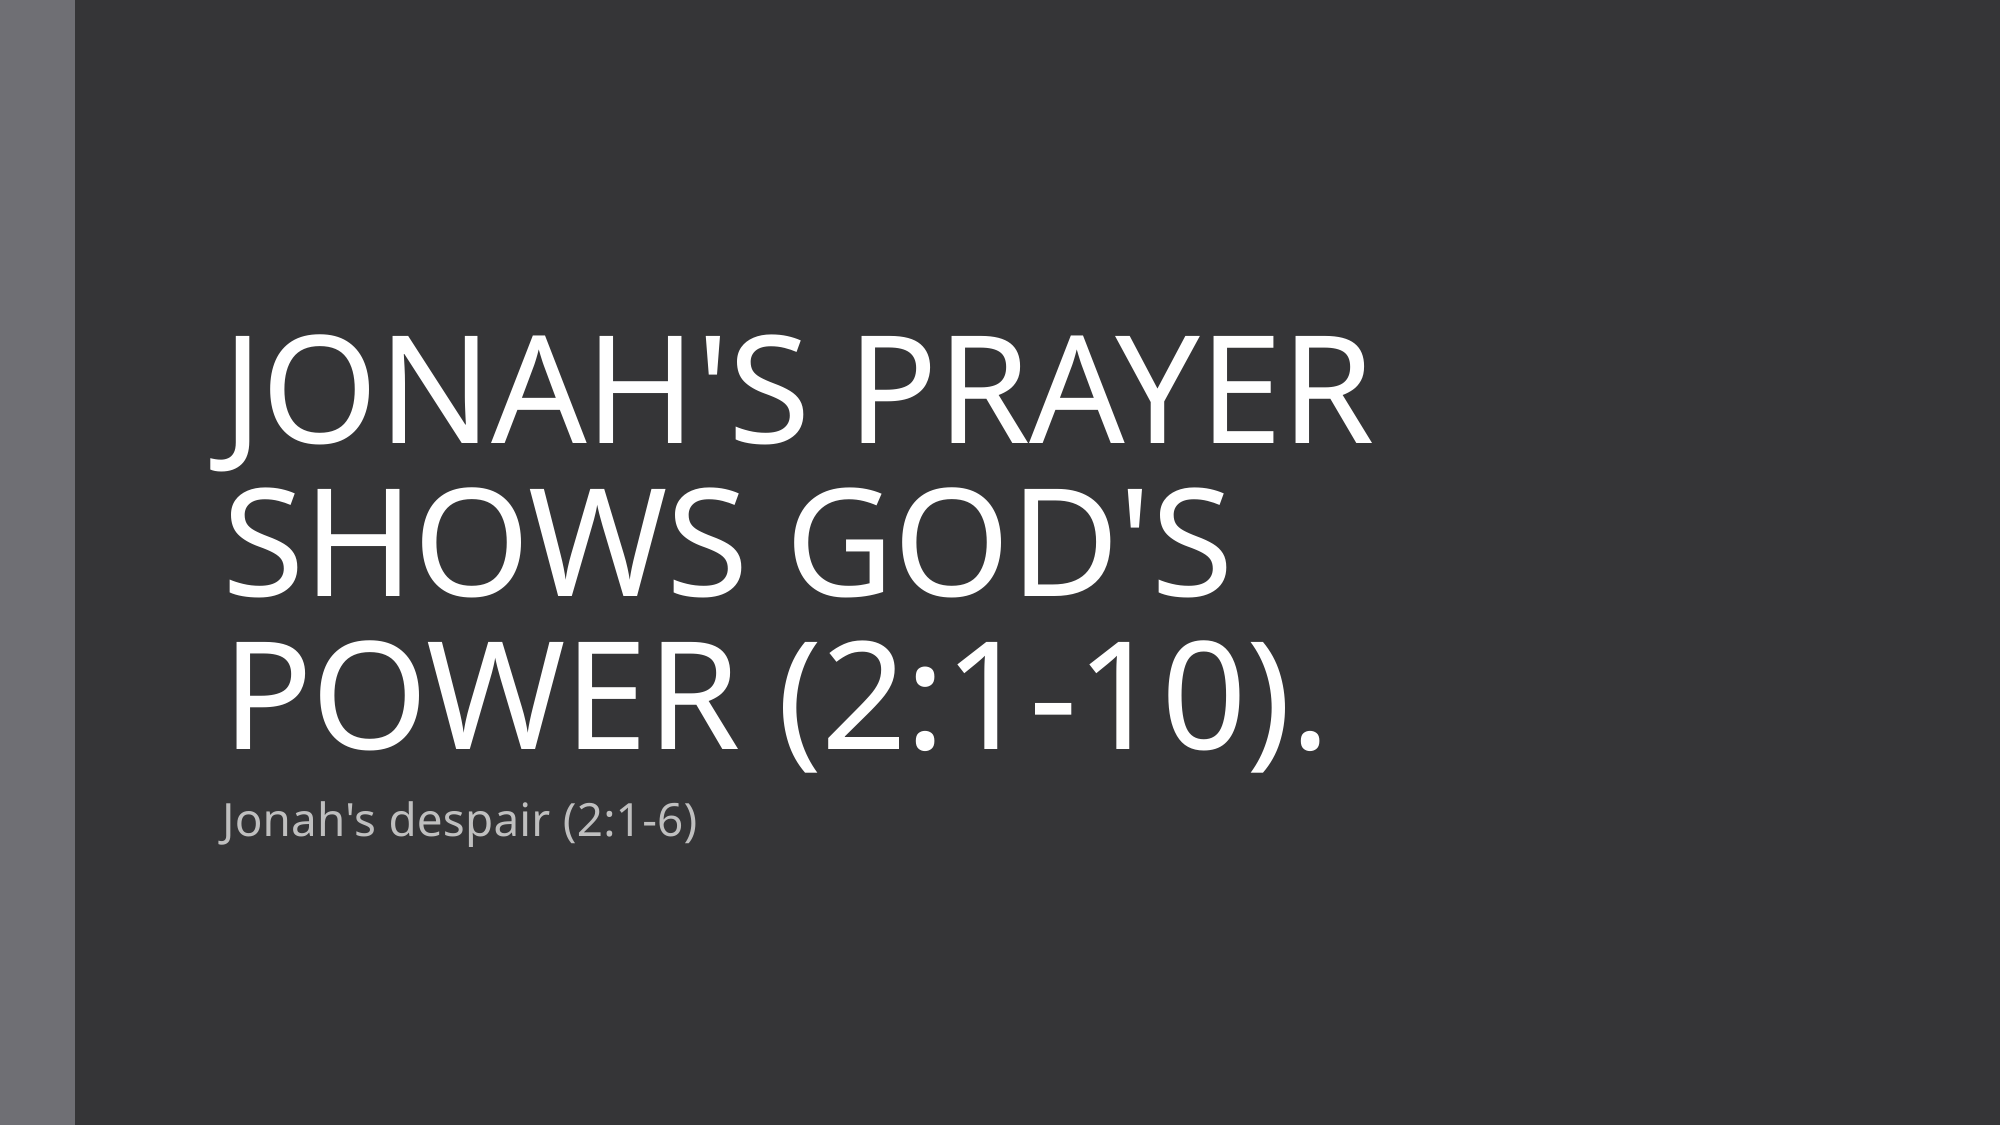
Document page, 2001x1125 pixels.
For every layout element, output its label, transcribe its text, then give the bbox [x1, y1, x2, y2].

title JONAH'S PRAYER SHOWS GOD'S POWER (2:1-10). [206, 124, 1752, 787]
subtitle Jonah's despair (2:1-6) [206, 787, 1752, 1066]
